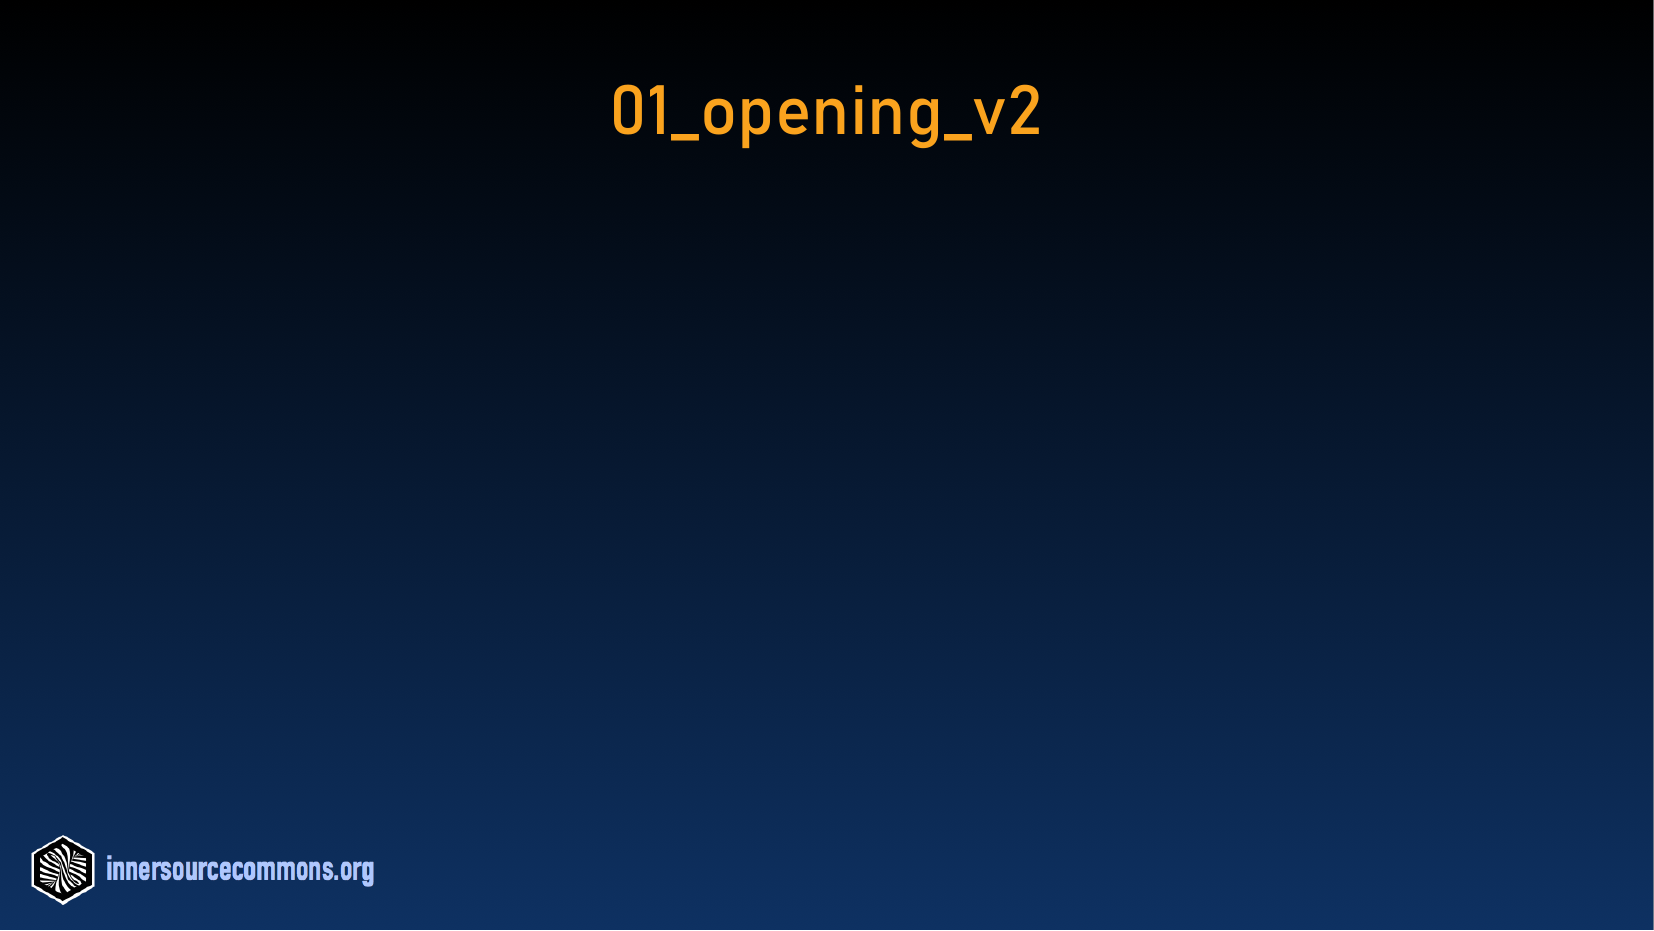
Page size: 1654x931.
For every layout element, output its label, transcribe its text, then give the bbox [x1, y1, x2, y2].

picture [0, 0, 1654, 930]
title 01_opening_v2 [82, 37, 1571, 193]
